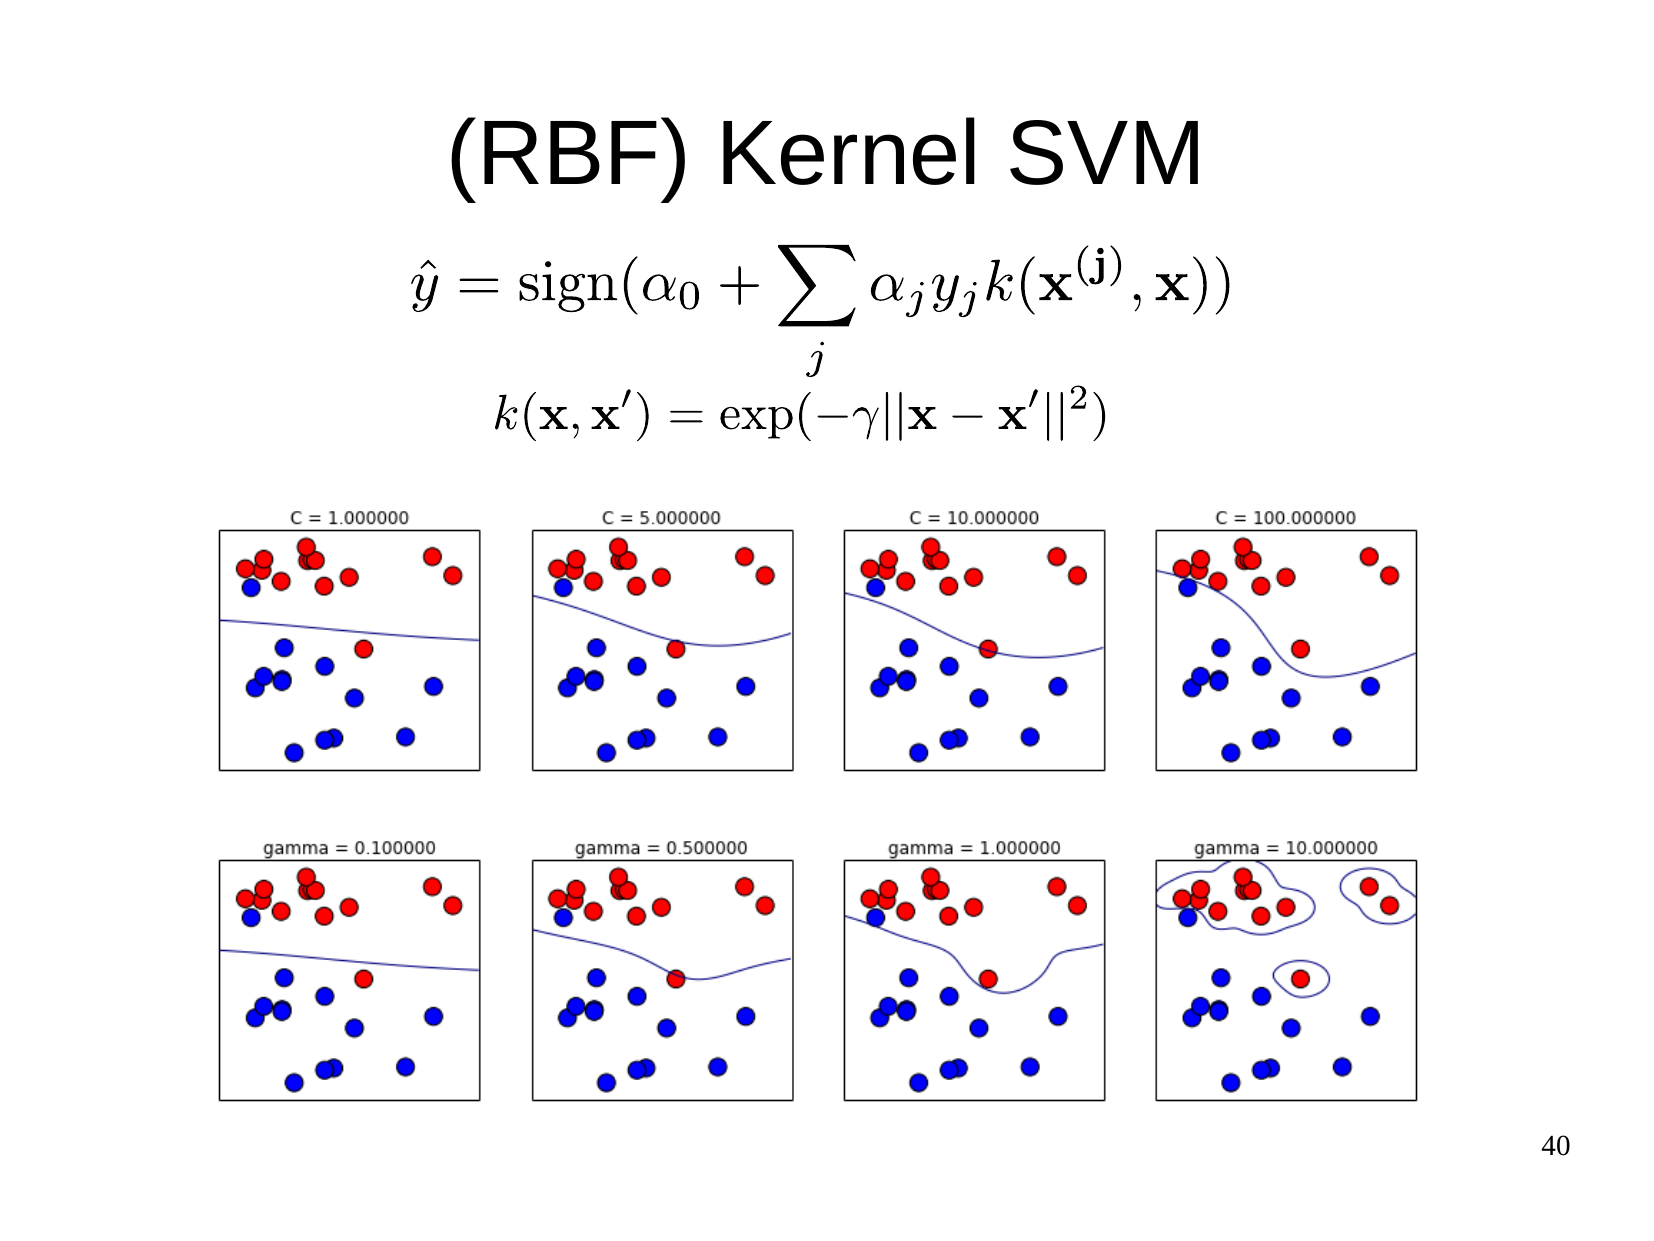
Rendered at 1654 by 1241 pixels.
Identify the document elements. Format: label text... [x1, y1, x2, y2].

text_box [409, 238, 1236, 378]
title (RBF) Kernel SVM [82, 49, 1571, 257]
text_box [492, 385, 1111, 442]
picture [209, 830, 1426, 1111]
picture [209, 500, 1426, 781]
